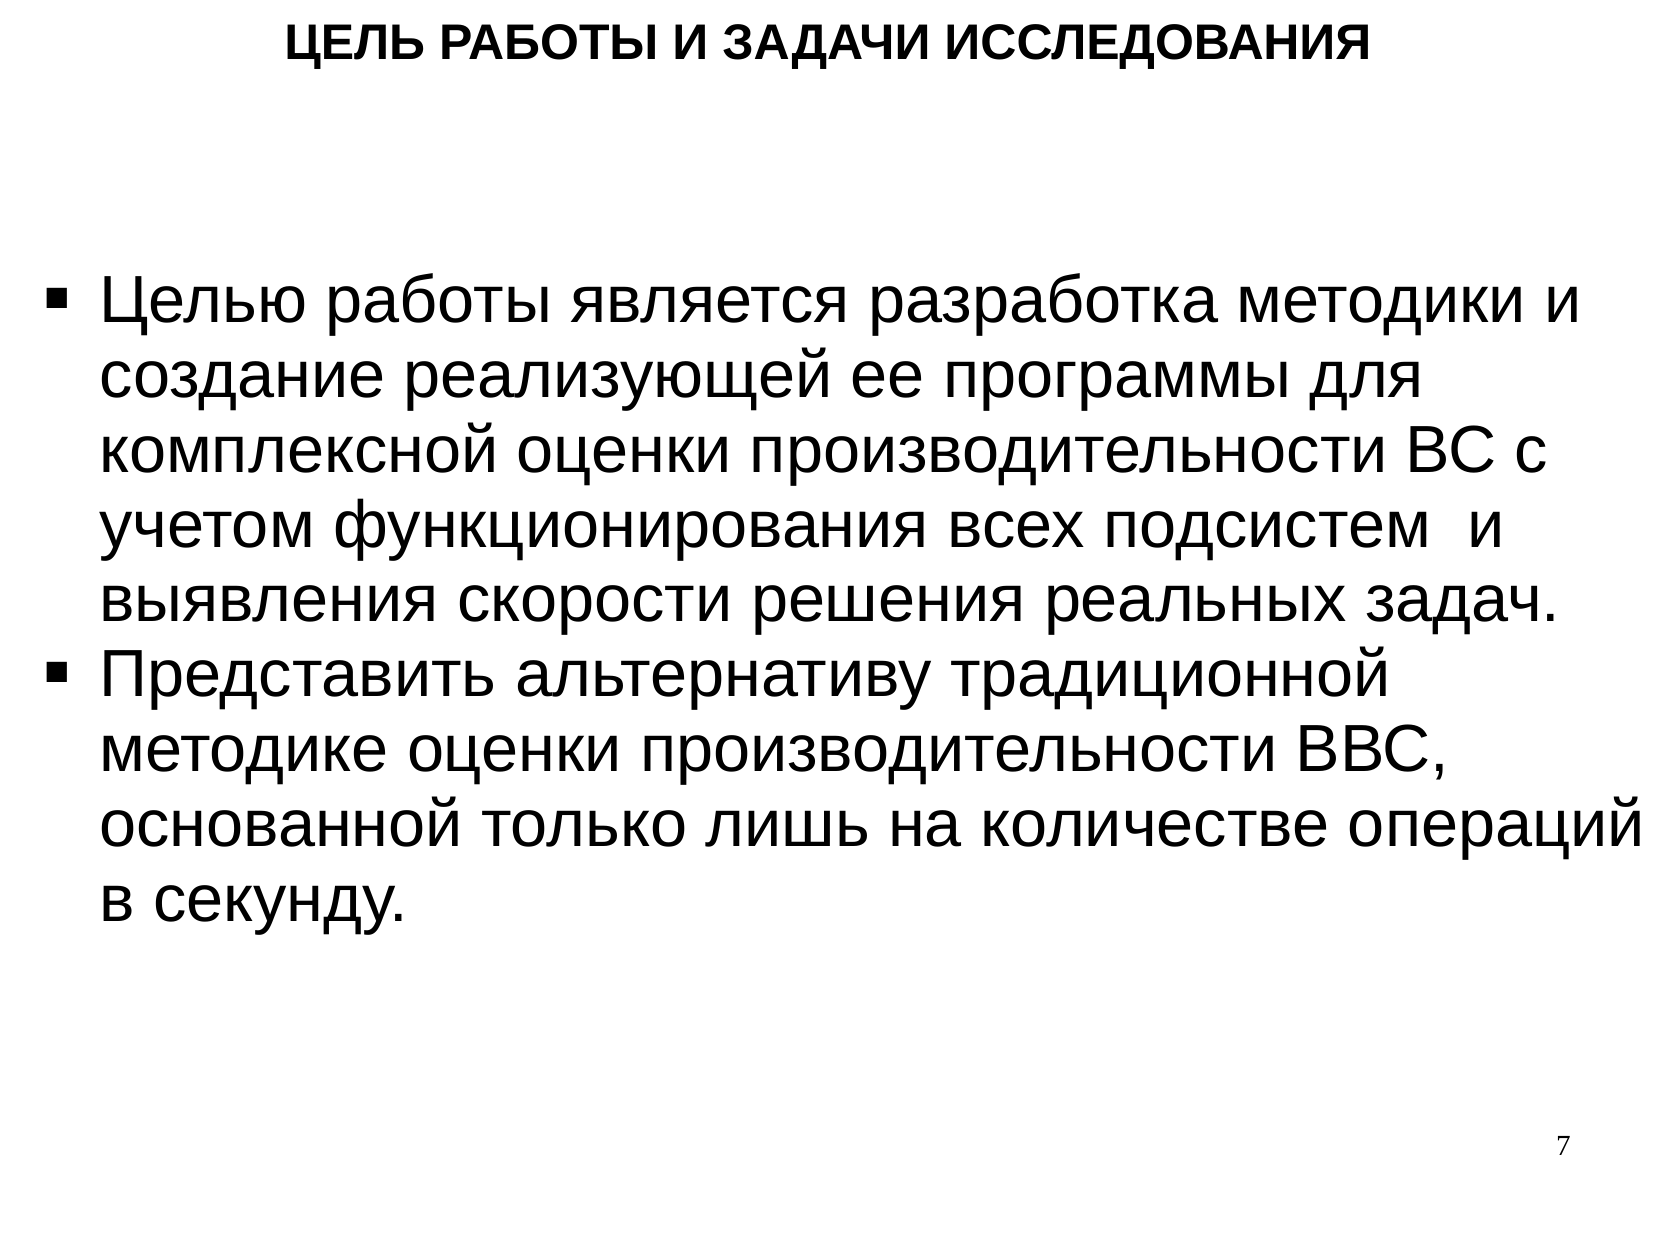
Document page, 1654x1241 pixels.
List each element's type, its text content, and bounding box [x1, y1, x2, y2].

text_box Целью работы является разработка методики и создание реализующей ее программы для комплексной оценки производительности ВС с учетом функционирования всех подсистем и выявления скорости решения реальных задач. Представить альтернативу традиционной методике оценки производительности ВВС, основанной только лишь на количестве операций в секунду. [31, 255, 1654, 1018]
title ЦЕЛЬ РАБОТЫ И ЗАДАЧИ ИССЛЕДОВАНИЯ [0, 0, 1654, 136]
